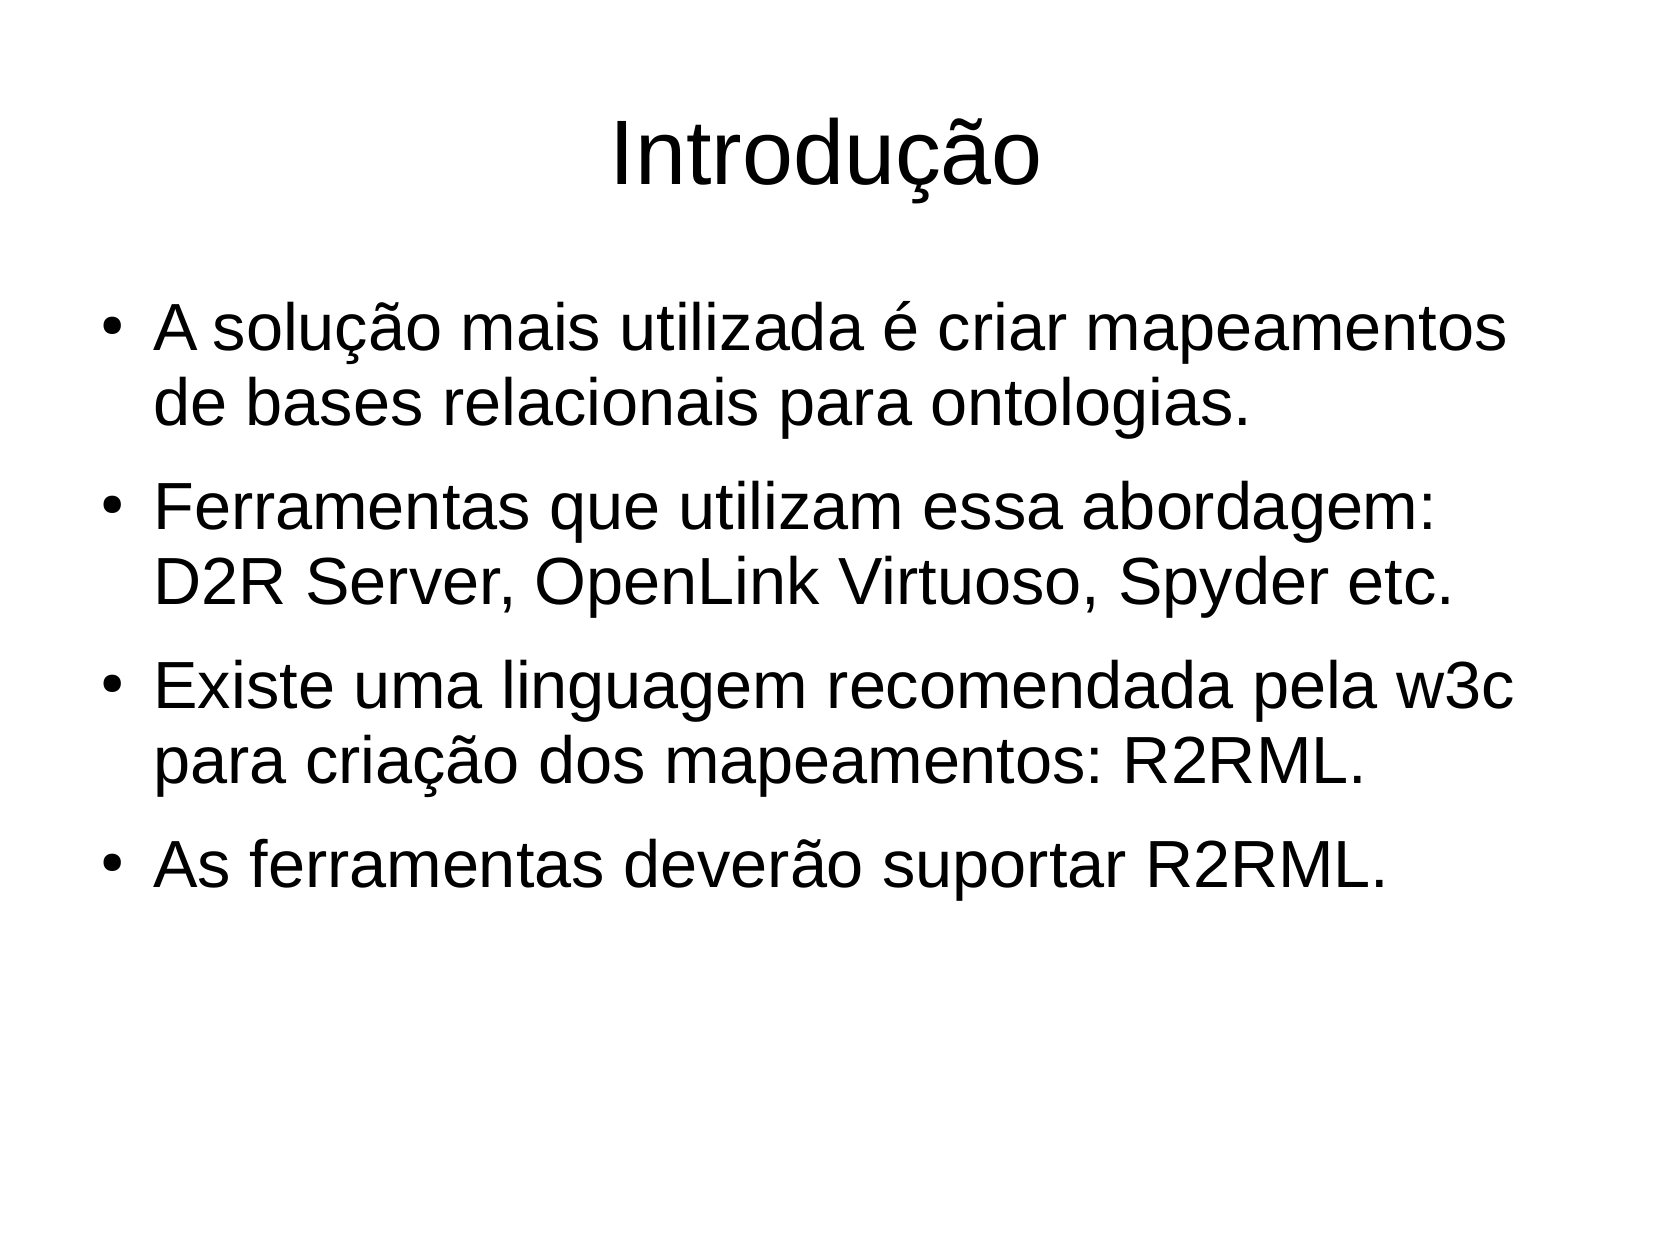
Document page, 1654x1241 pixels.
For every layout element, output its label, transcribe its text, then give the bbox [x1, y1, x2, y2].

title Introdução [82, 56, 1571, 250]
list A solução mais utilizada é criar mapeamentos de bases relacionais para ontologias. Ferramentas que utilizam essa abordagem: D2R Server, OpenLink Virtuoso, Spyder etc. Existe uma linguagem recomendada pela w3c para criação dos mapeamentos: R2RML. As ferramentas deverão suportar R2RML. [82, 290, 1571, 1094]
